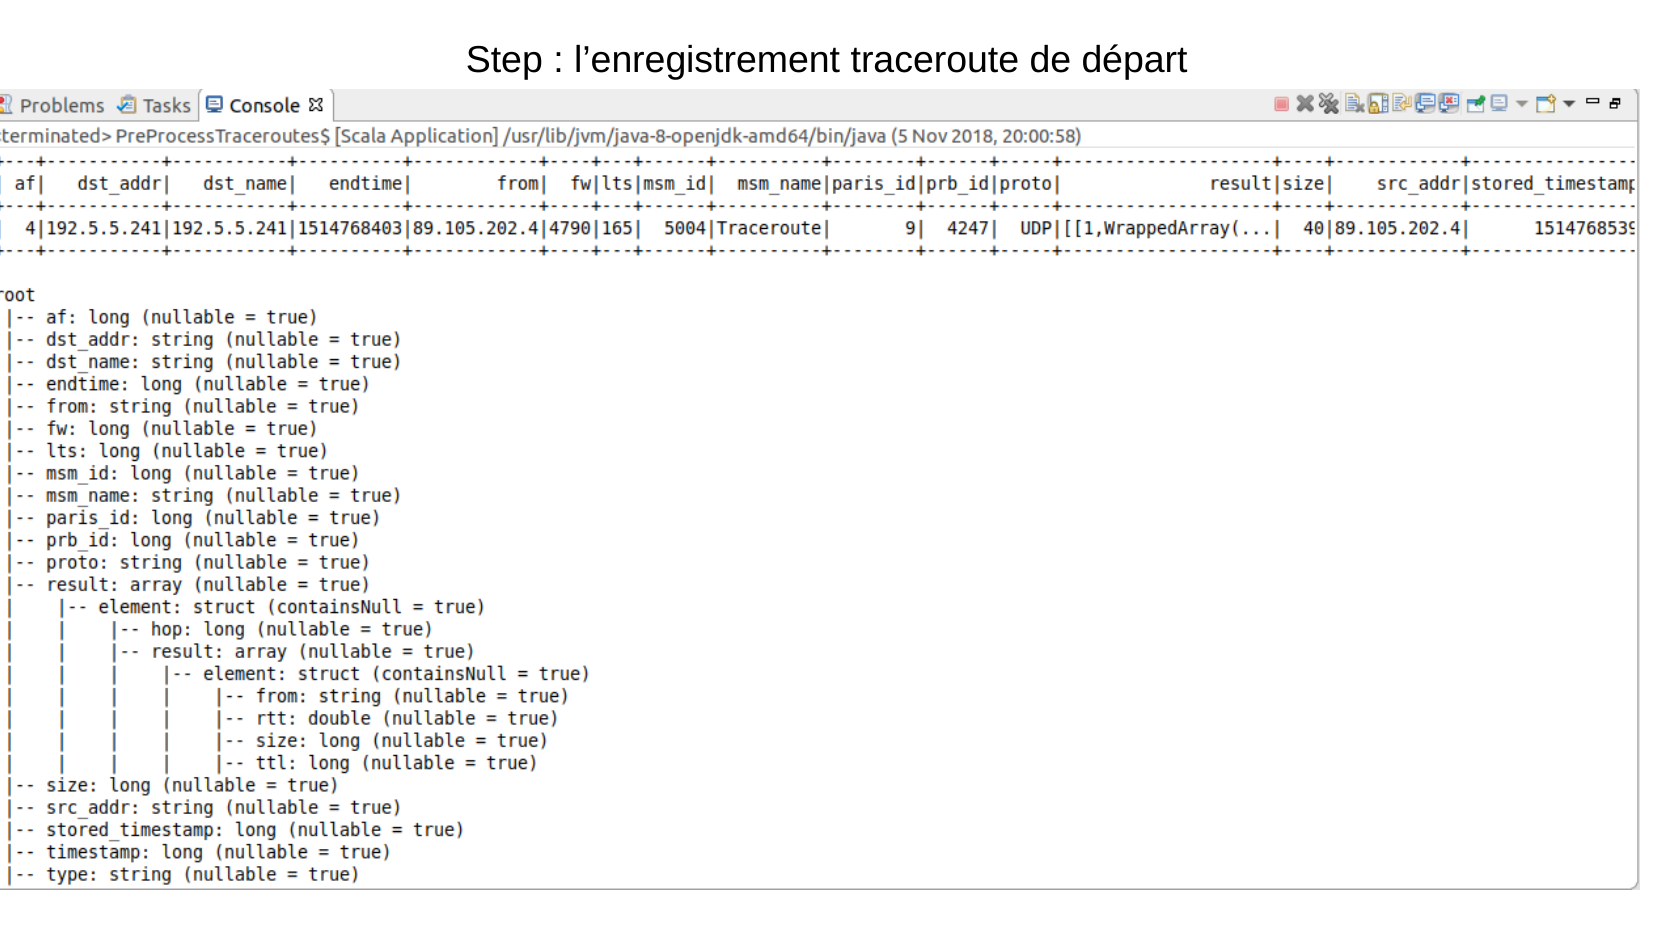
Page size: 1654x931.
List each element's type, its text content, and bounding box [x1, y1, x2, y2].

picture [0, 89, 1640, 890]
title Step : l’enregistrement traceroute de départ [82, 13, 1571, 89]
